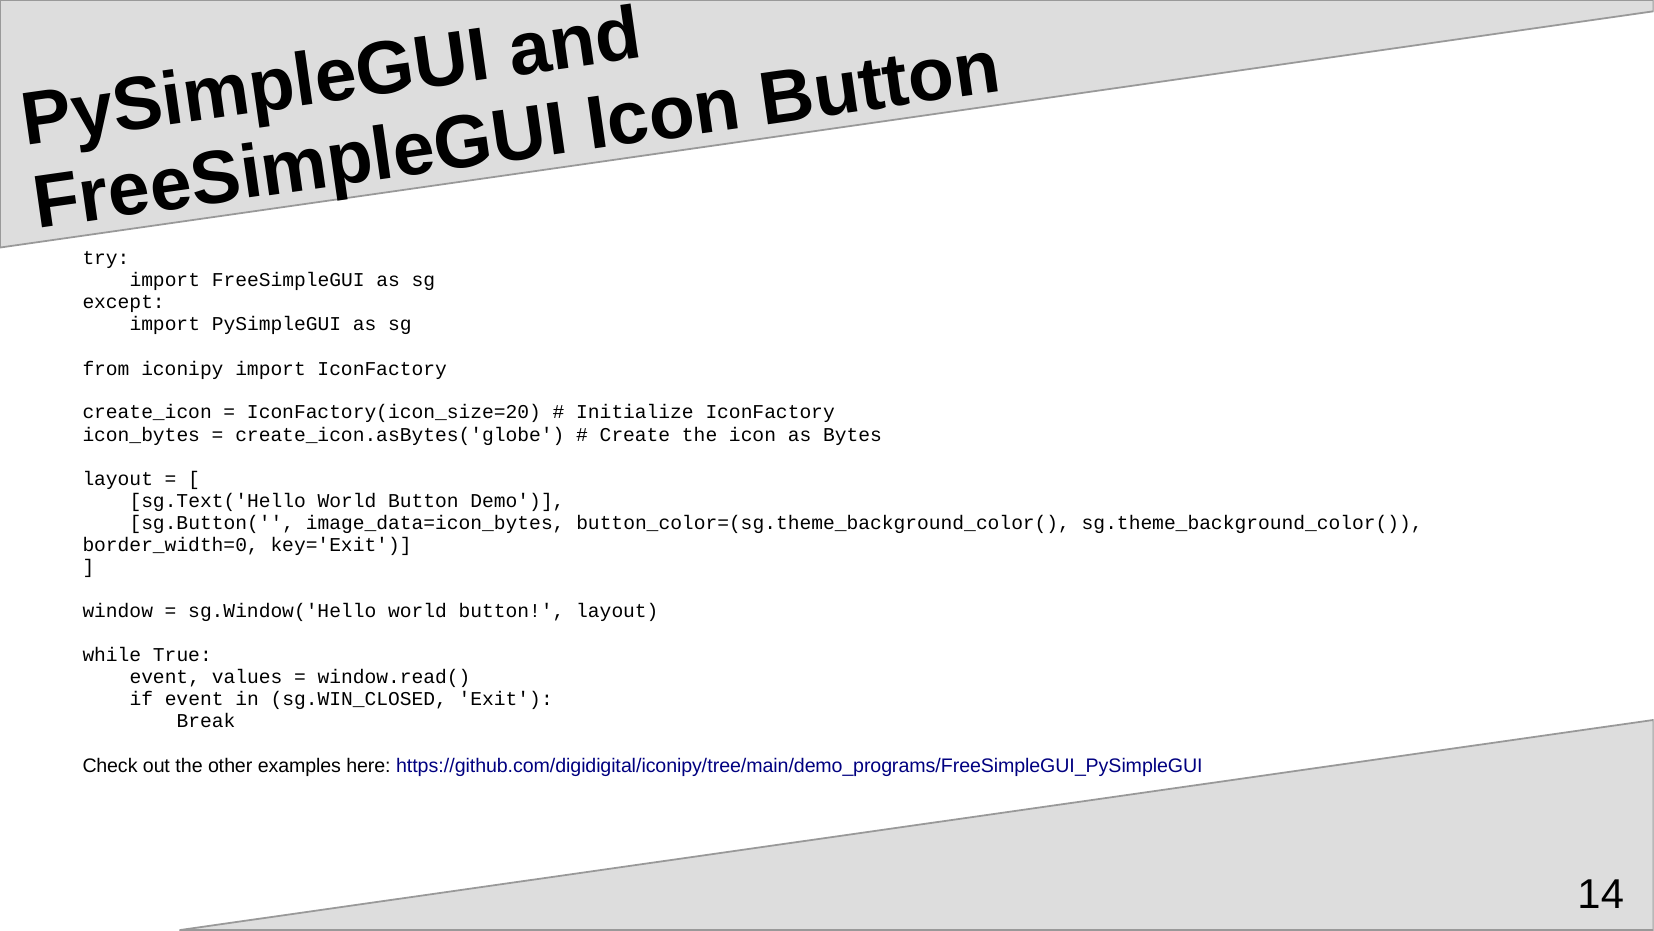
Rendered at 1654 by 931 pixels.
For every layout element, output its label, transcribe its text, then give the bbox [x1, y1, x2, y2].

list try: import FreeSimpleGUI as sg except: import PySimpleGUI as sg from iconipy import IconFactory create_icon = IconFactory(icon_size=20) # Initialize IconFactory icon_bytes = create_icon.asBytes('globe') # Create the icon as Bytes layout = [ [sg.Text('Hello World Button Demo')], [sg.Button('', image_data=icon_bytes, button_color=(sg.theme_background_color(), sg.theme_background_color()), border_width=0, key='Exit')] ] window = sg.Window('Hello world button!', layout) while True: event, values = window.read() if event in (sg.WIN_CLOSED, 'Exit'): Break Check out the other examples here: https://github.com/digidigital/iconipy/tree/main/demo_programs/FreeSimpleGUI_PySimpleGUI [82, 248, 1538, 789]
title PySimpleGUI and FreeSimpleGUI Icon Button [16, 0, 1502, 245]
